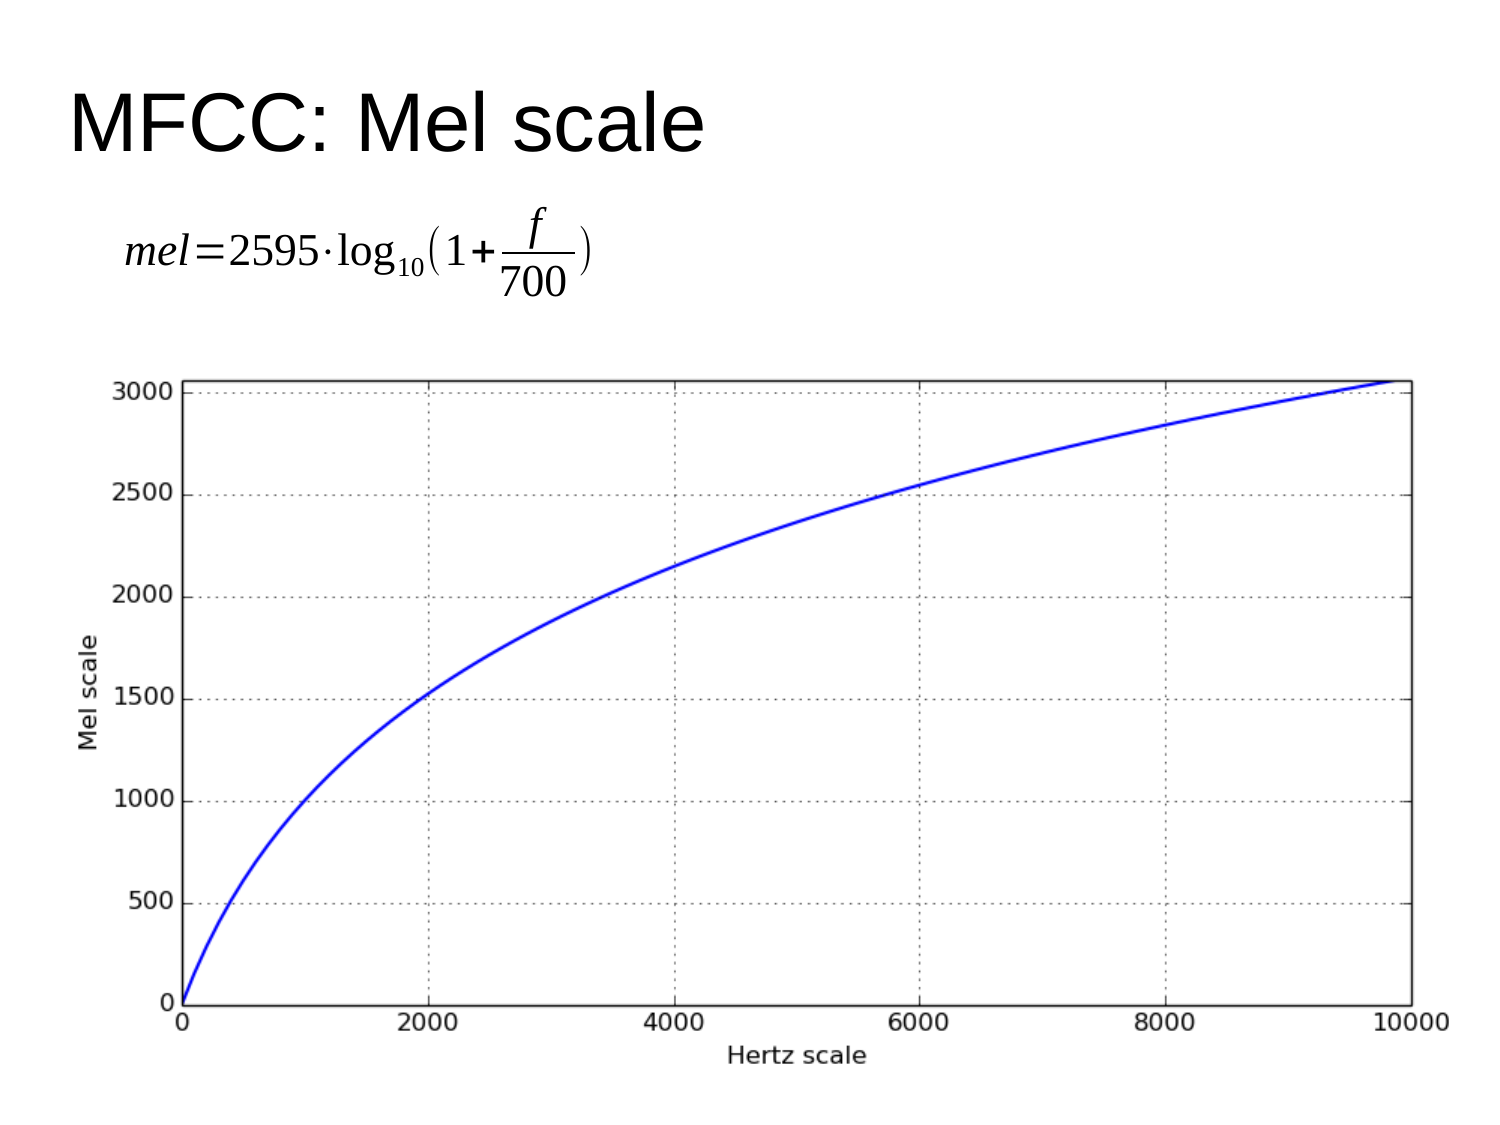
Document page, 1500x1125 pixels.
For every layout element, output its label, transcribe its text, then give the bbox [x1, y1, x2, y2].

title MFCC: Mel scale [38, 8, 1471, 238]
chart [117, 198, 601, 307]
picture [50, 352, 1476, 1103]
